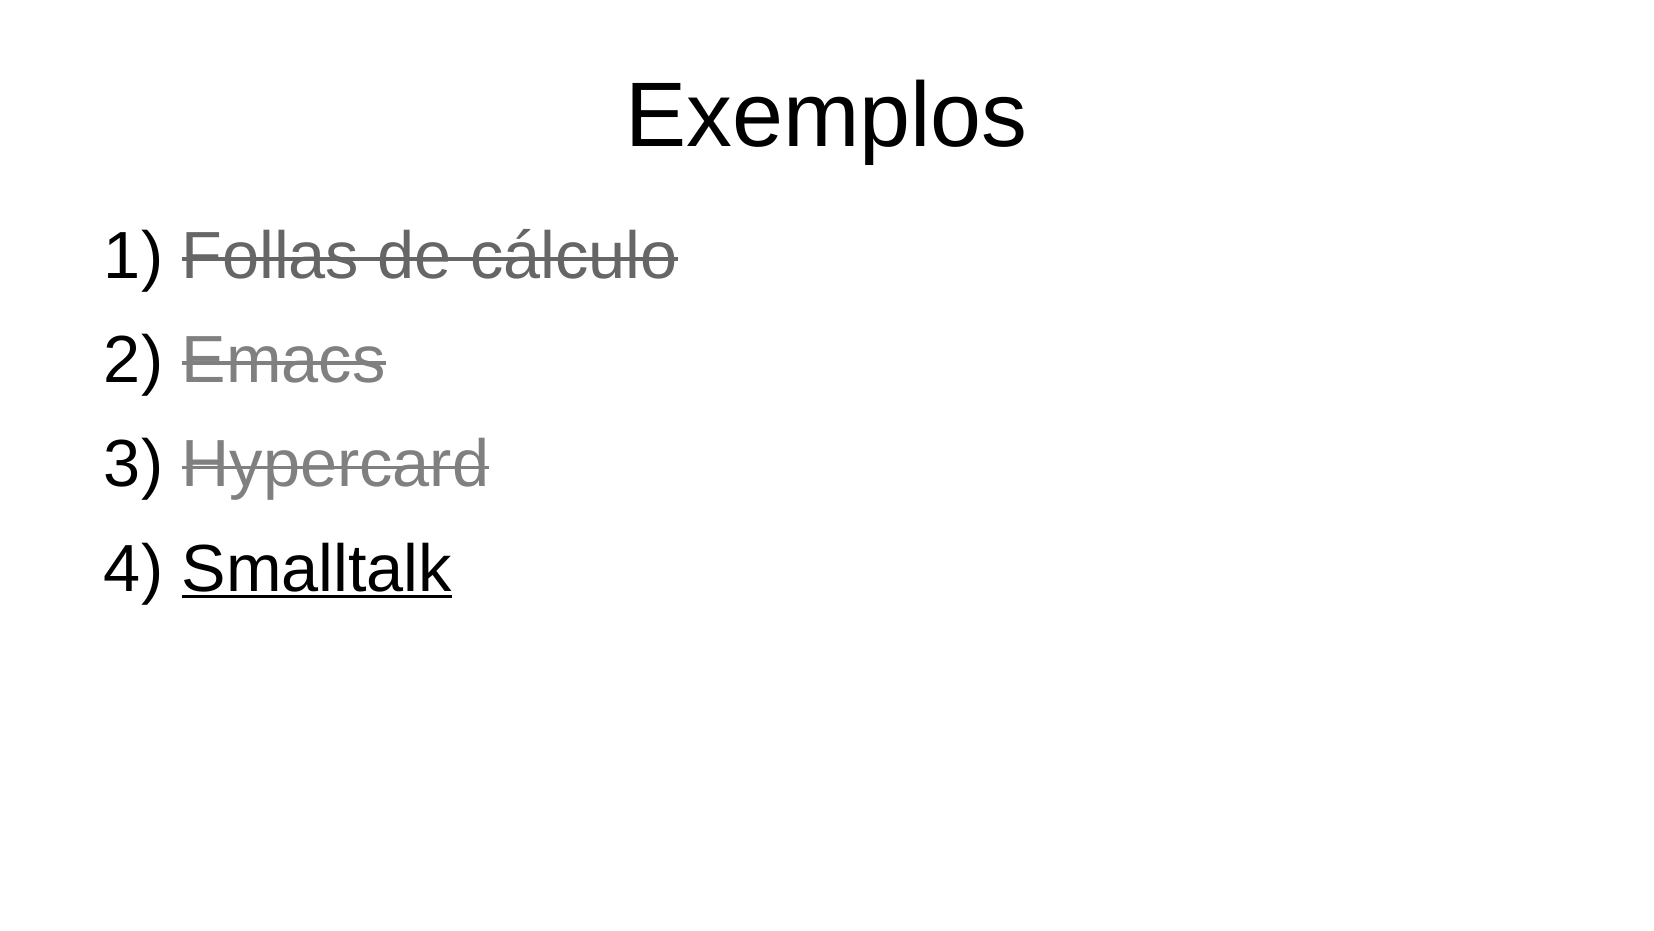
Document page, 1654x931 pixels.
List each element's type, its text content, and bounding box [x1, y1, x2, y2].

title Exemplos [82, 37, 1571, 193]
list Follas de cálculo Emacs Hypercard Smalltalk [86, 217, 1575, 758]
